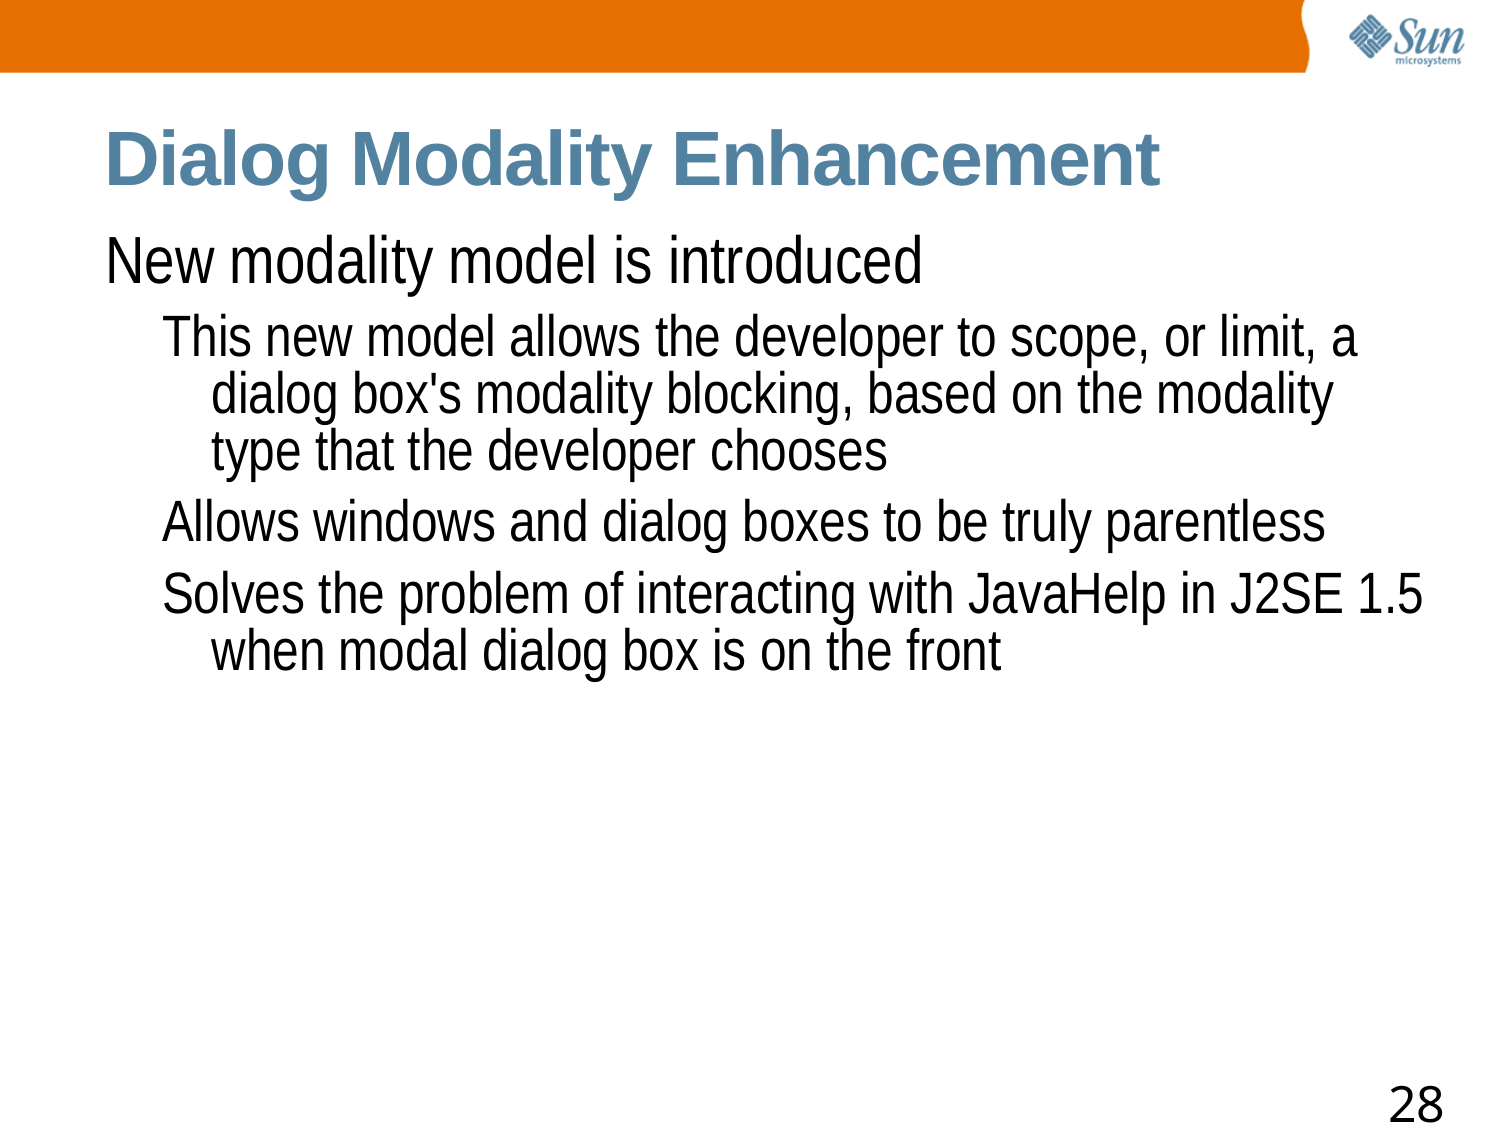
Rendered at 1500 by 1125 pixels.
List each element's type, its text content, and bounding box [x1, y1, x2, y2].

title Dialog Modality Enhancement [104, 123, 1409, 231]
list New modality model is introduced This new model allows the developer to scope, or limit, a dialog box's modality blocking, based on the modality type that the developer chooses Allows windows and dialog boxes to be truly parentless Solves the problem of interacting with JavaHelp in J2SE 1.5 when modal dialog box is on the front [85, 231, 1436, 924]
picture [0, 0, 1500, 75]
